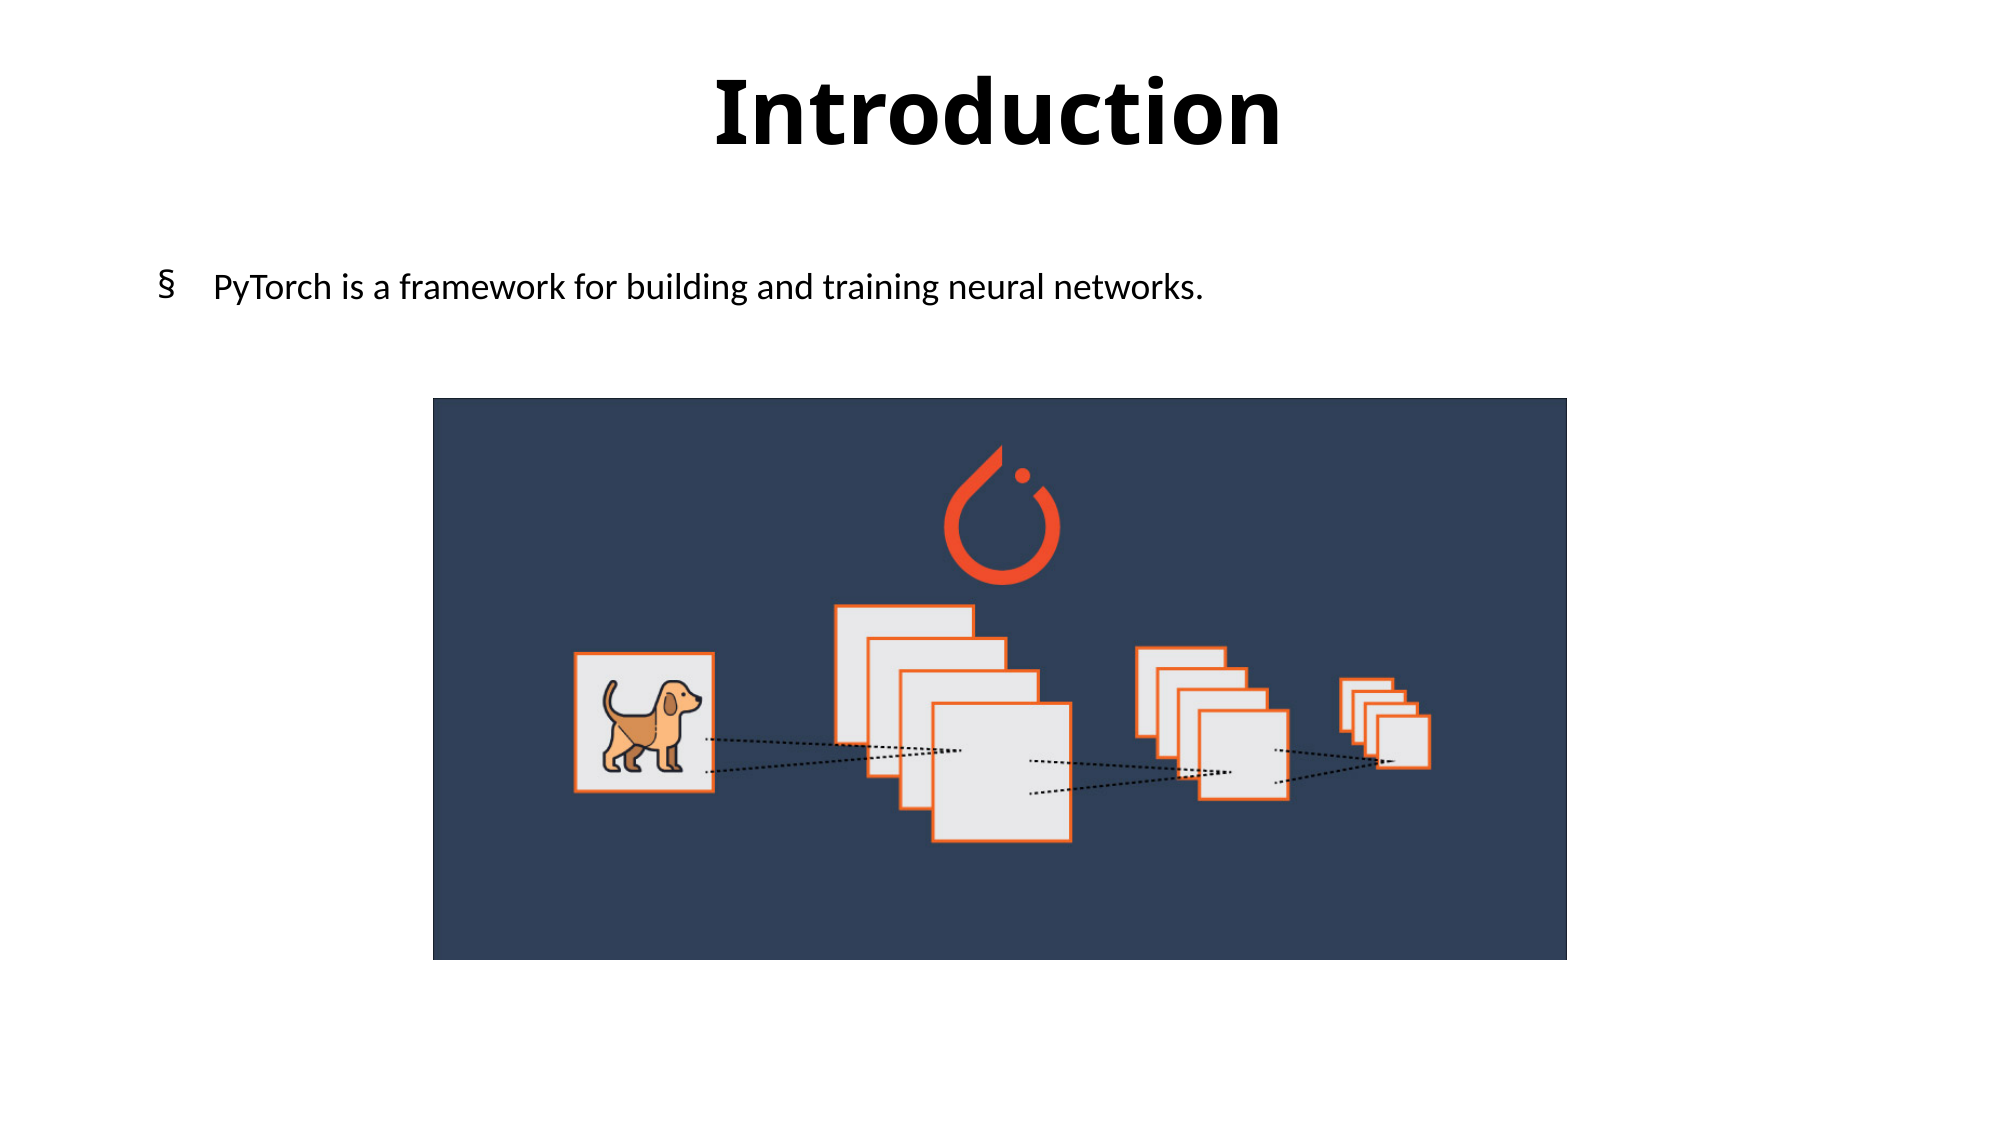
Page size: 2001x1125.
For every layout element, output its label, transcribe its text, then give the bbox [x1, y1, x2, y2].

picture [433, 398, 1567, 960]
title Introduction [692, 37, 1308, 172]
text_box PyTorch is a framework for building and training neural networks. [142, 254, 1720, 315]
